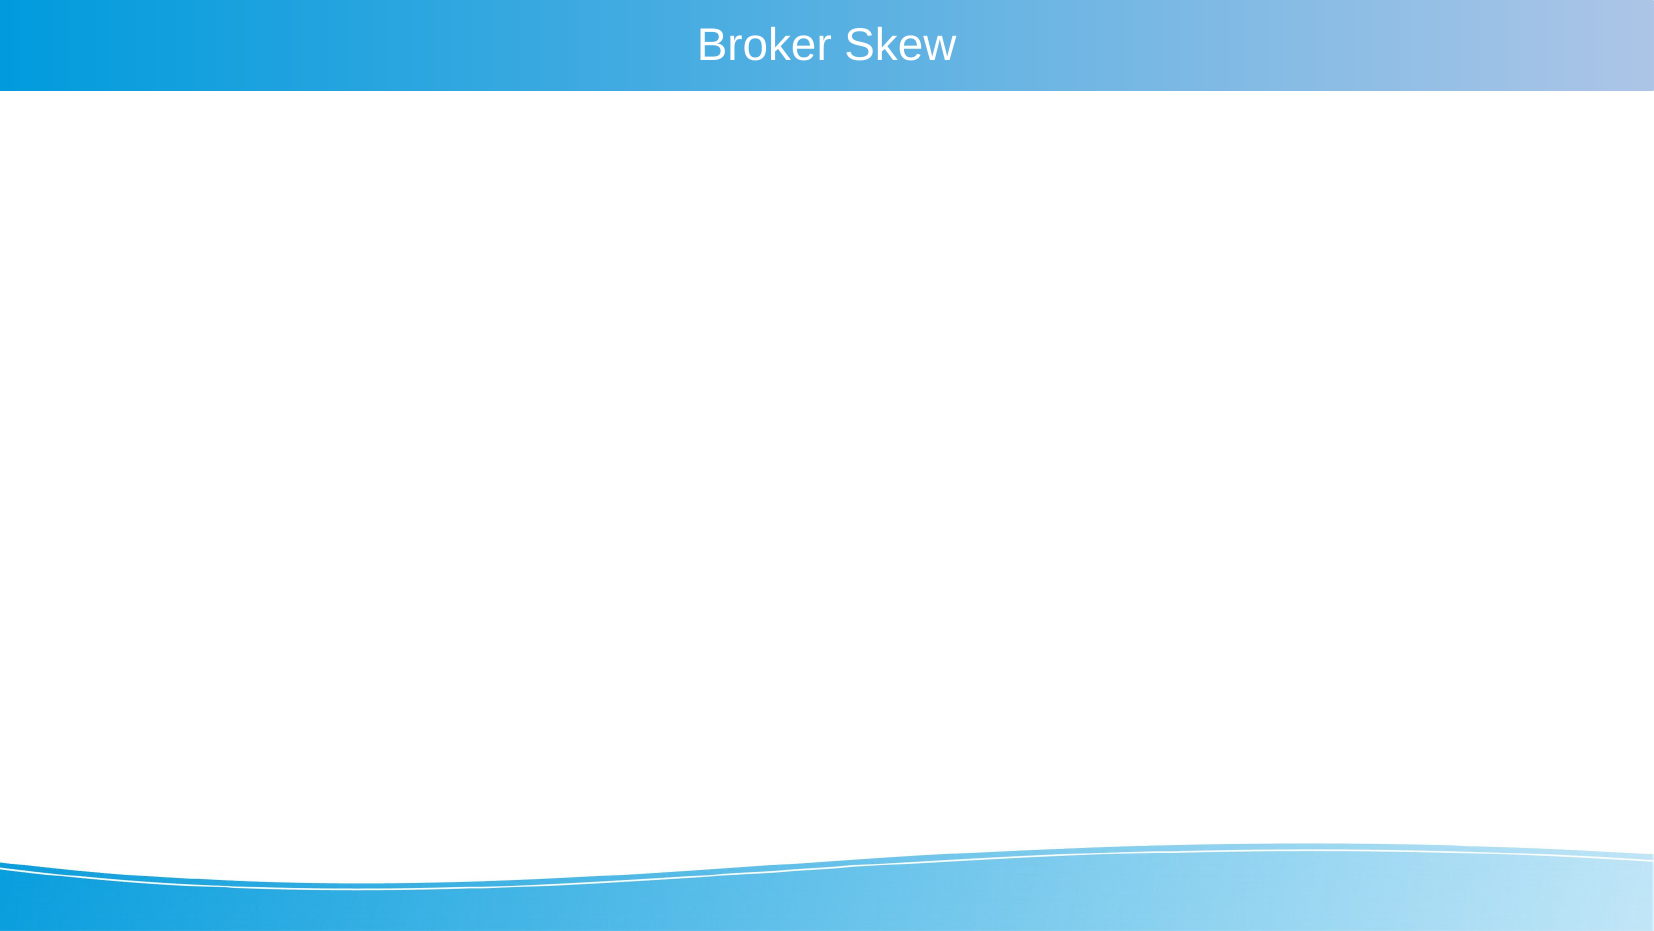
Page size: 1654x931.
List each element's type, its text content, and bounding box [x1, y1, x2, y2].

picture [0, 843, 1654, 931]
title Broker Skew [82, 5, 1571, 85]
